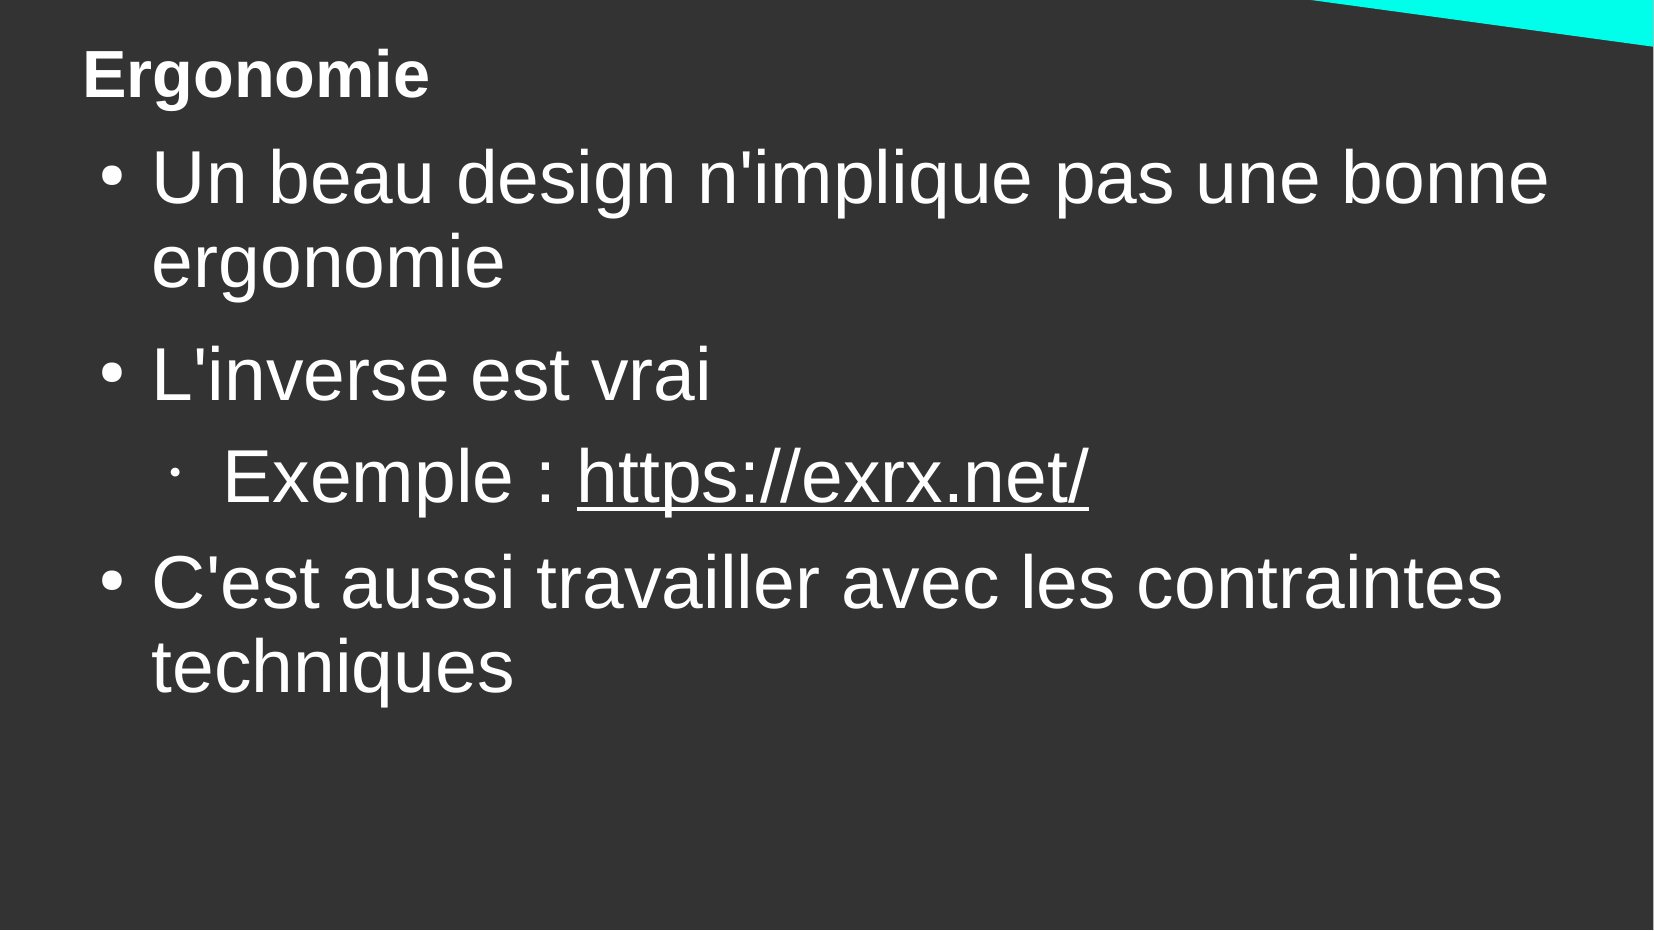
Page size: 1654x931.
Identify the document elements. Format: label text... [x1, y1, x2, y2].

list Un beau design n'implique pas une bonne ergonomie L'inverse est vrai Exemple : https://exrx.net/ C'est aussi travailler avec les contraintes techniques [80, 135, 1620, 815]
text_box [1311, 0, 1654, 47]
title Ergonomie [82, 37, 1571, 114]
